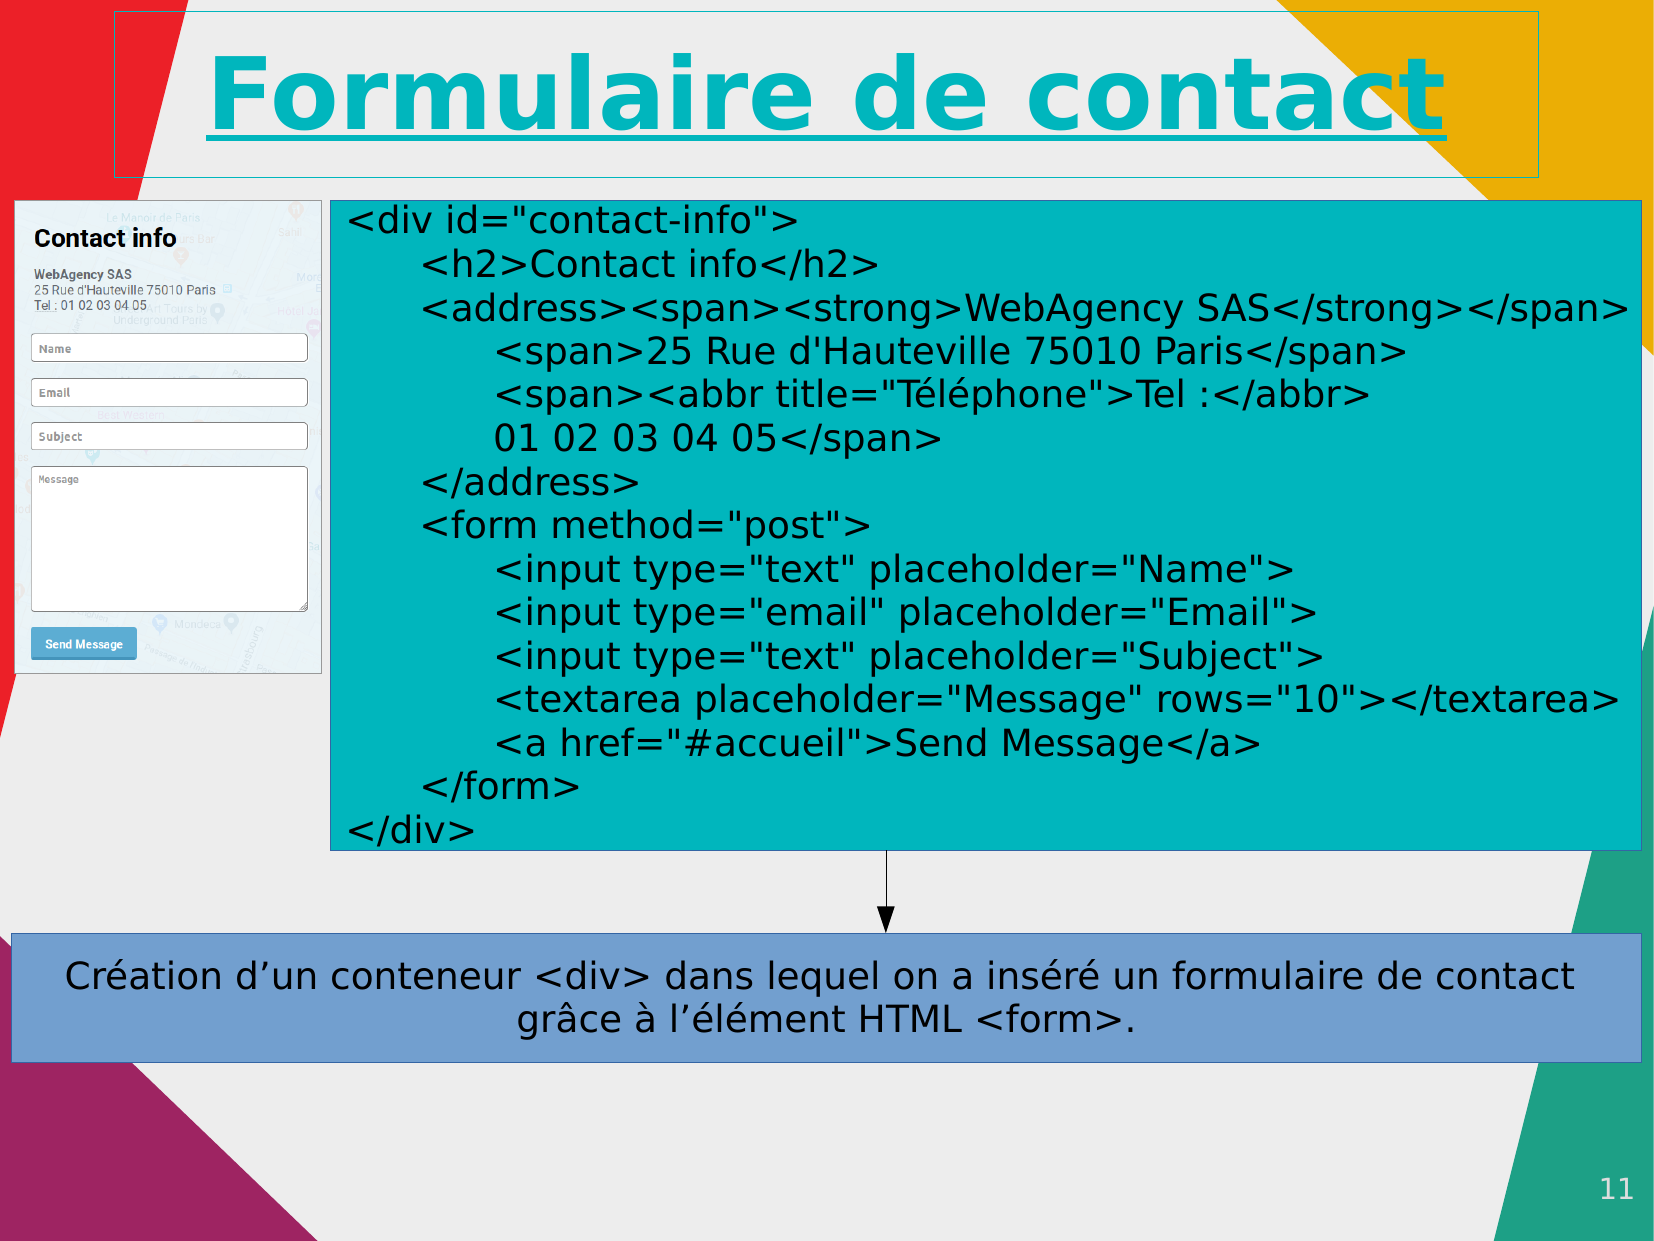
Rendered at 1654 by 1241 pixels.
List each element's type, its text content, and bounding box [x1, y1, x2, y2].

title Formulaire de contact [114, 11, 1539, 178]
text_box Création d’un conteneur <div> dans lequel on a inséré un formulaire de contact grâce à l’élément HTML <form>. [11, 933, 1642, 1063]
picture [14, 200, 322, 674]
text_box <div id="contact-info"> <h2>Contact info</h2> <address><span><strong>WebAgency SAS</strong></span> <span>25 Rue d'Hauteville 75010 Paris</span> <span><abbr title="Téléphone">Tel :</abbr> 01 02 03 04 05</span> </address> <form method="post"> <input type="text" placeholder="Name"> <input type="email" placeholder="Email"> <input type="text" placeholder="Subject"> <textarea placeholder="Message" rows="10"></textarea> <a href="#accueil">Send Message</a> </form> </div> [330, 200, 1642, 851]
